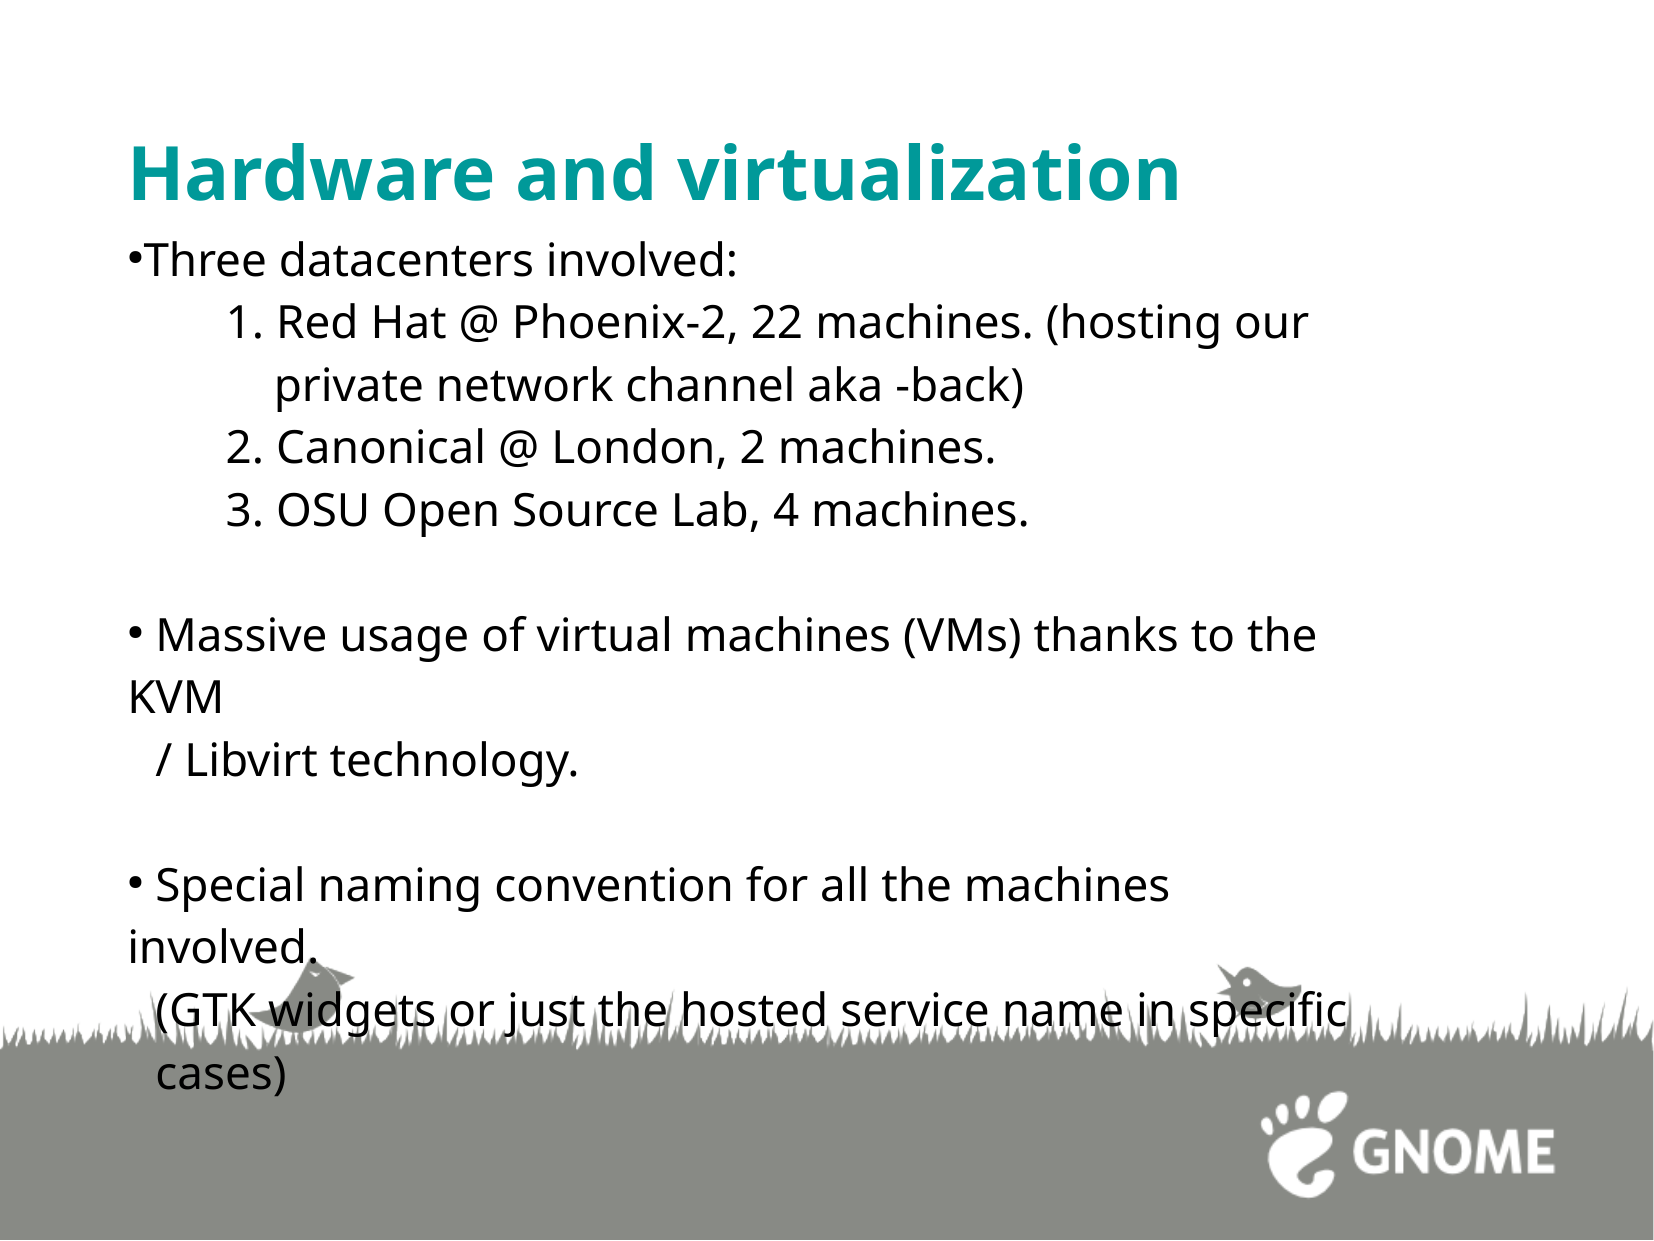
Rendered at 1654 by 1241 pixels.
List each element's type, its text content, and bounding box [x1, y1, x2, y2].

text_box Hardware and virtualization [112, 112, 1276, 219]
picture [0, 0, 1654, 1241]
text_box Three datacenters involved: 1. Red Hat @ Phoenix-2, 22 machines. (hosting our private network channel aka -back) 2. Canonical @ London, 2 machines. 3. OSU Open Source Lab, 4 machines. Massive usage of virtual machines (VMs) thanks to the KVM / Libvirt technology. Special naming convention for all the machines involved. (GTK widgets or just the hosted service name in specific cases) [112, 219, 1388, 1038]
